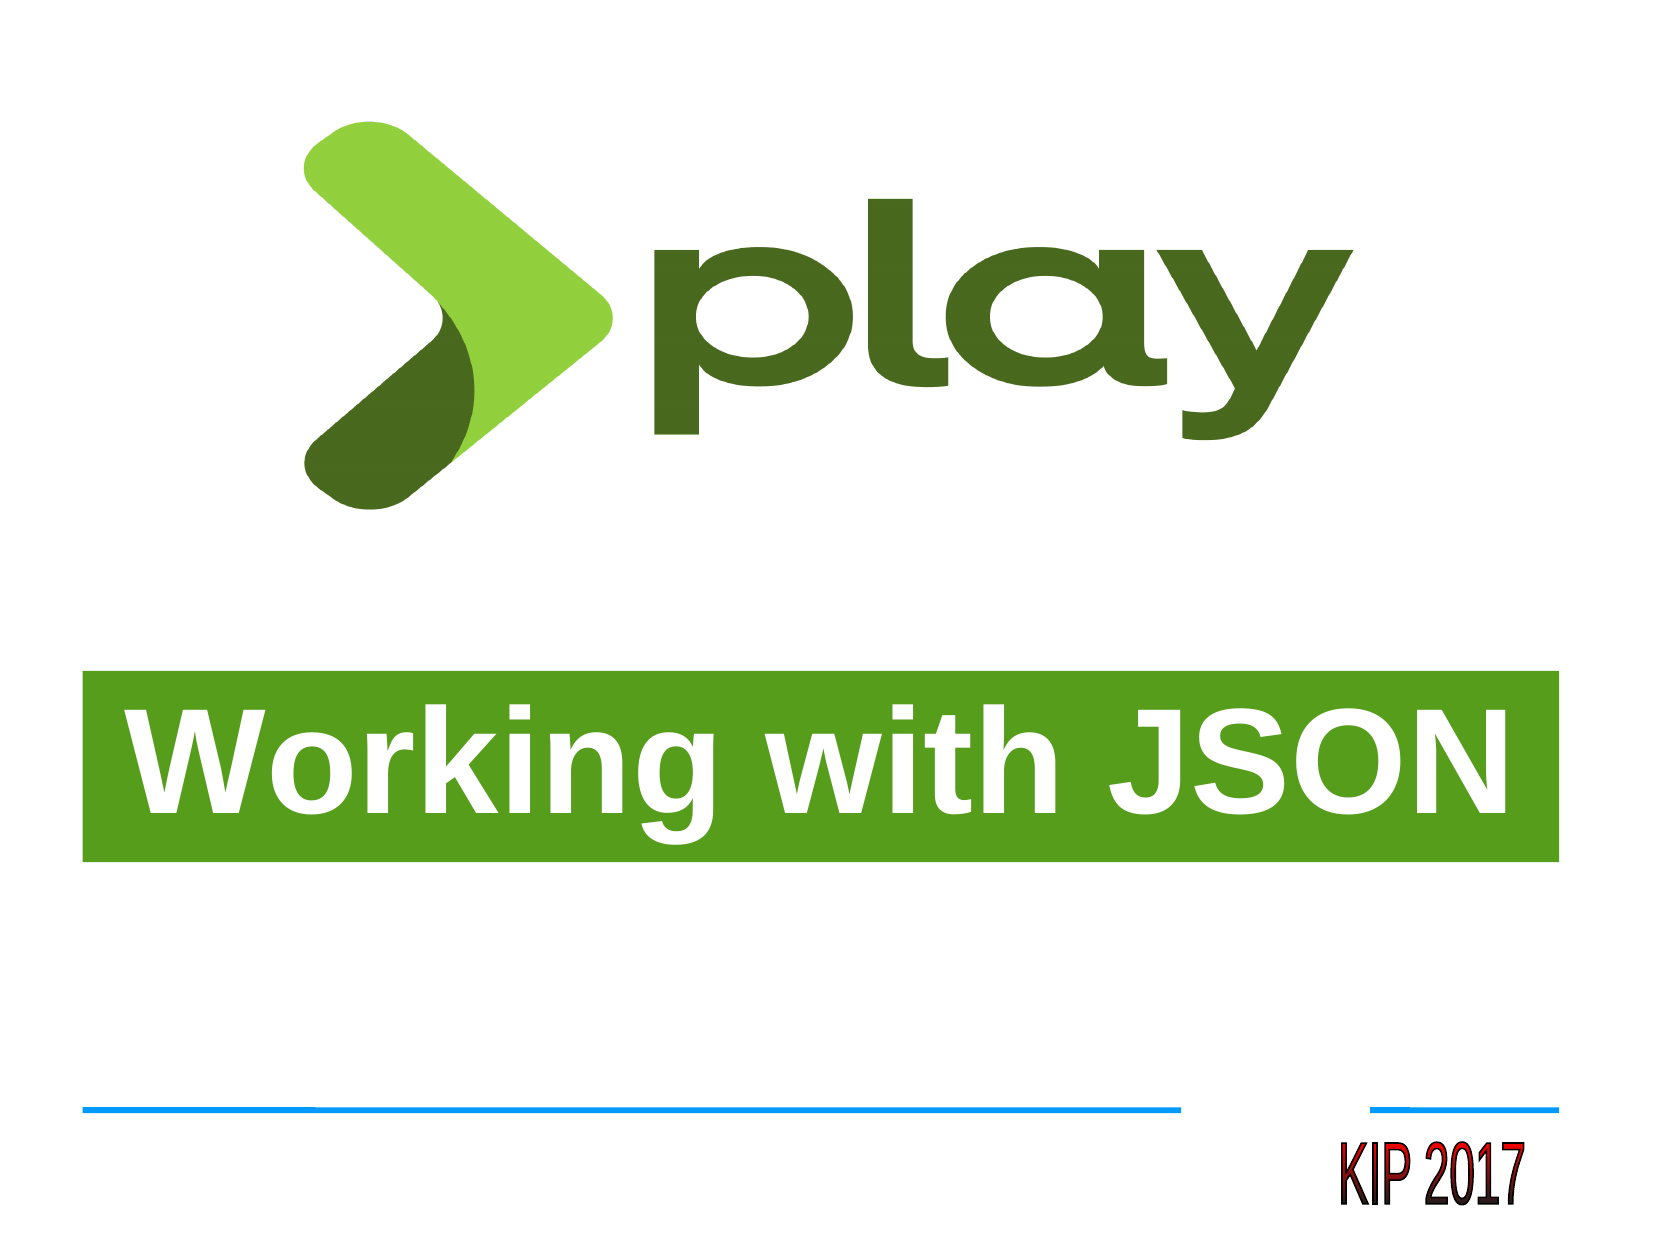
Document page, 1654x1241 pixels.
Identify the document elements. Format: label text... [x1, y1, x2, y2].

picture [236, 100, 1394, 531]
text_box Working with JSON [82, 670, 1560, 863]
